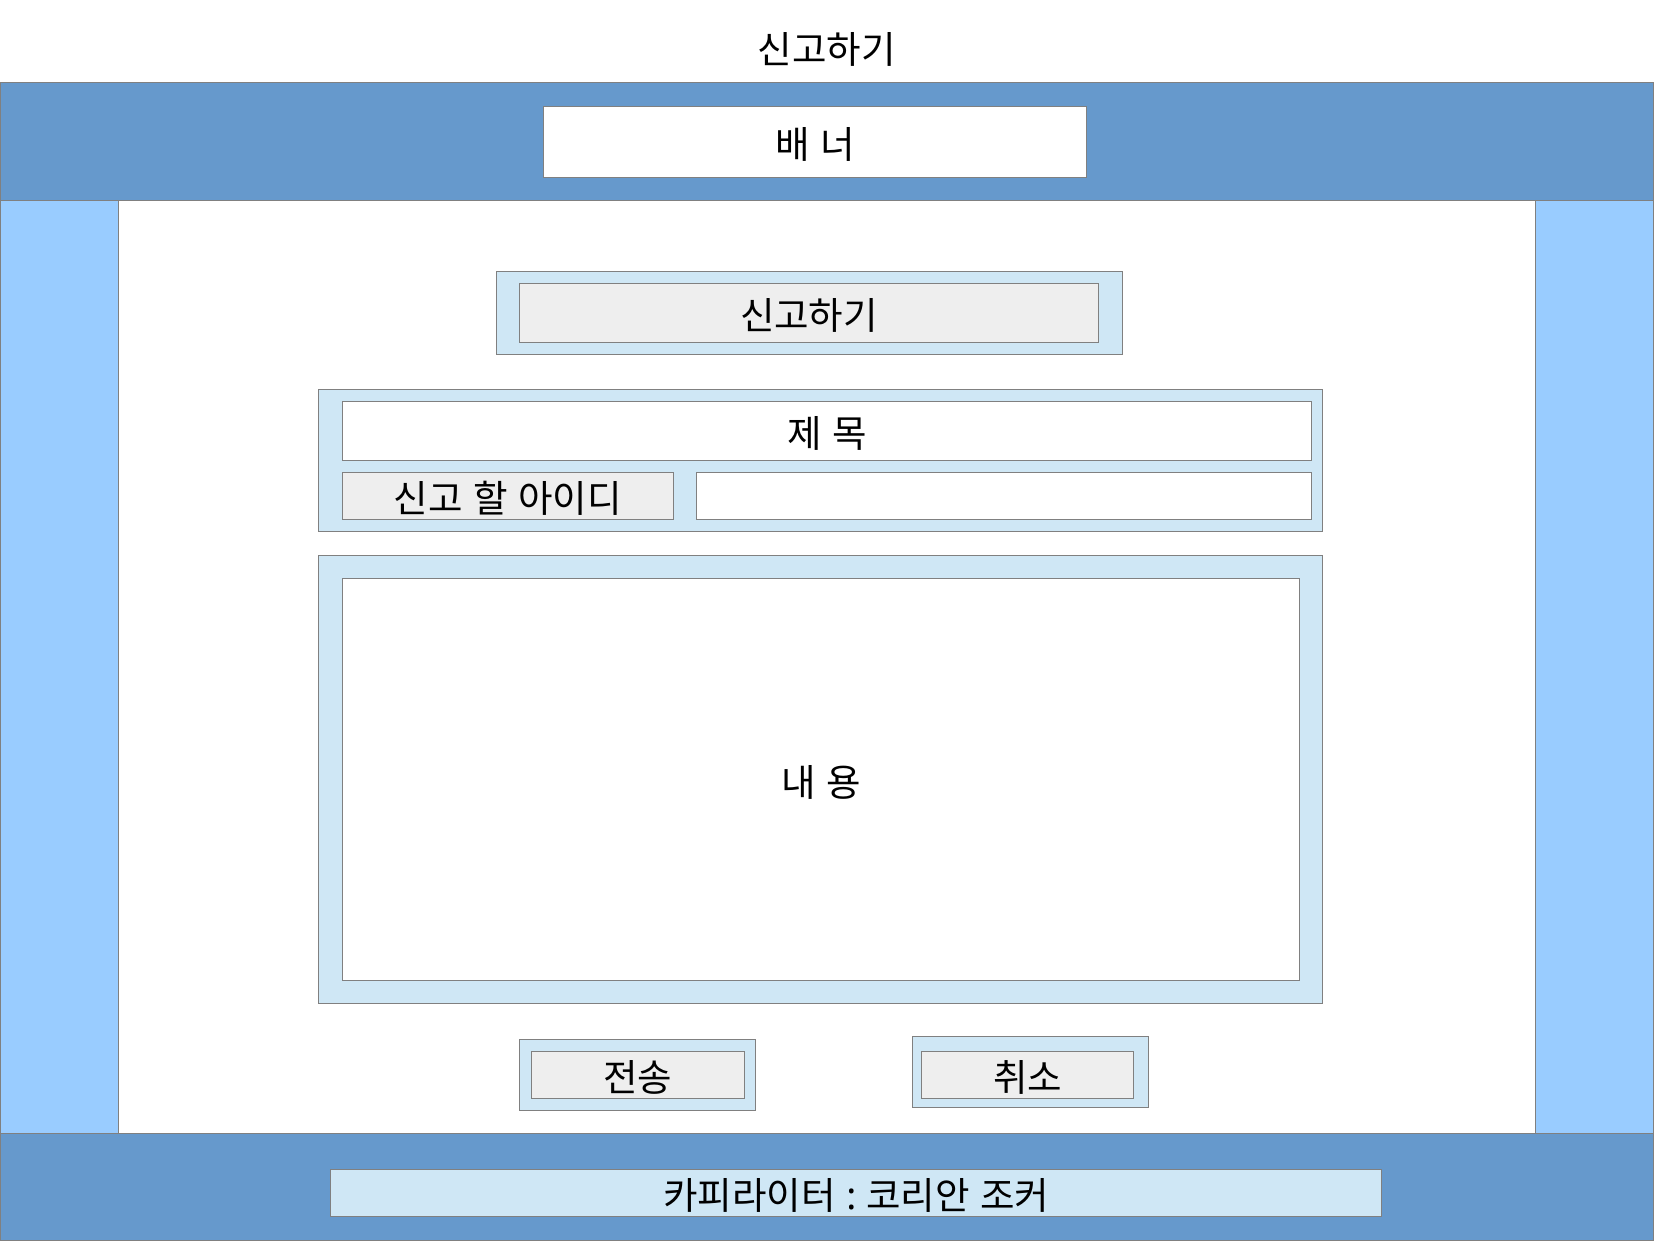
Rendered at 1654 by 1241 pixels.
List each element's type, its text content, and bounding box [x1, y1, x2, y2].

text_box 신고하기 [519, 283, 1099, 343]
text_box 배 너 [543, 106, 1087, 178]
text_box [0, 82, 1654, 1241]
text_box 취소 [921, 1051, 1134, 1099]
text_box 제 목 [342, 401, 1312, 461]
text_box 내 용 [342, 578, 1300, 981]
text_box 신고하기 [602, 13, 1052, 71]
text_box 신고 할 아이디 [342, 472, 674, 520]
text_box 전송 [531, 1051, 745, 1099]
text_box 카피라이터 : 코리안 조커 [330, 1169, 1382, 1217]
